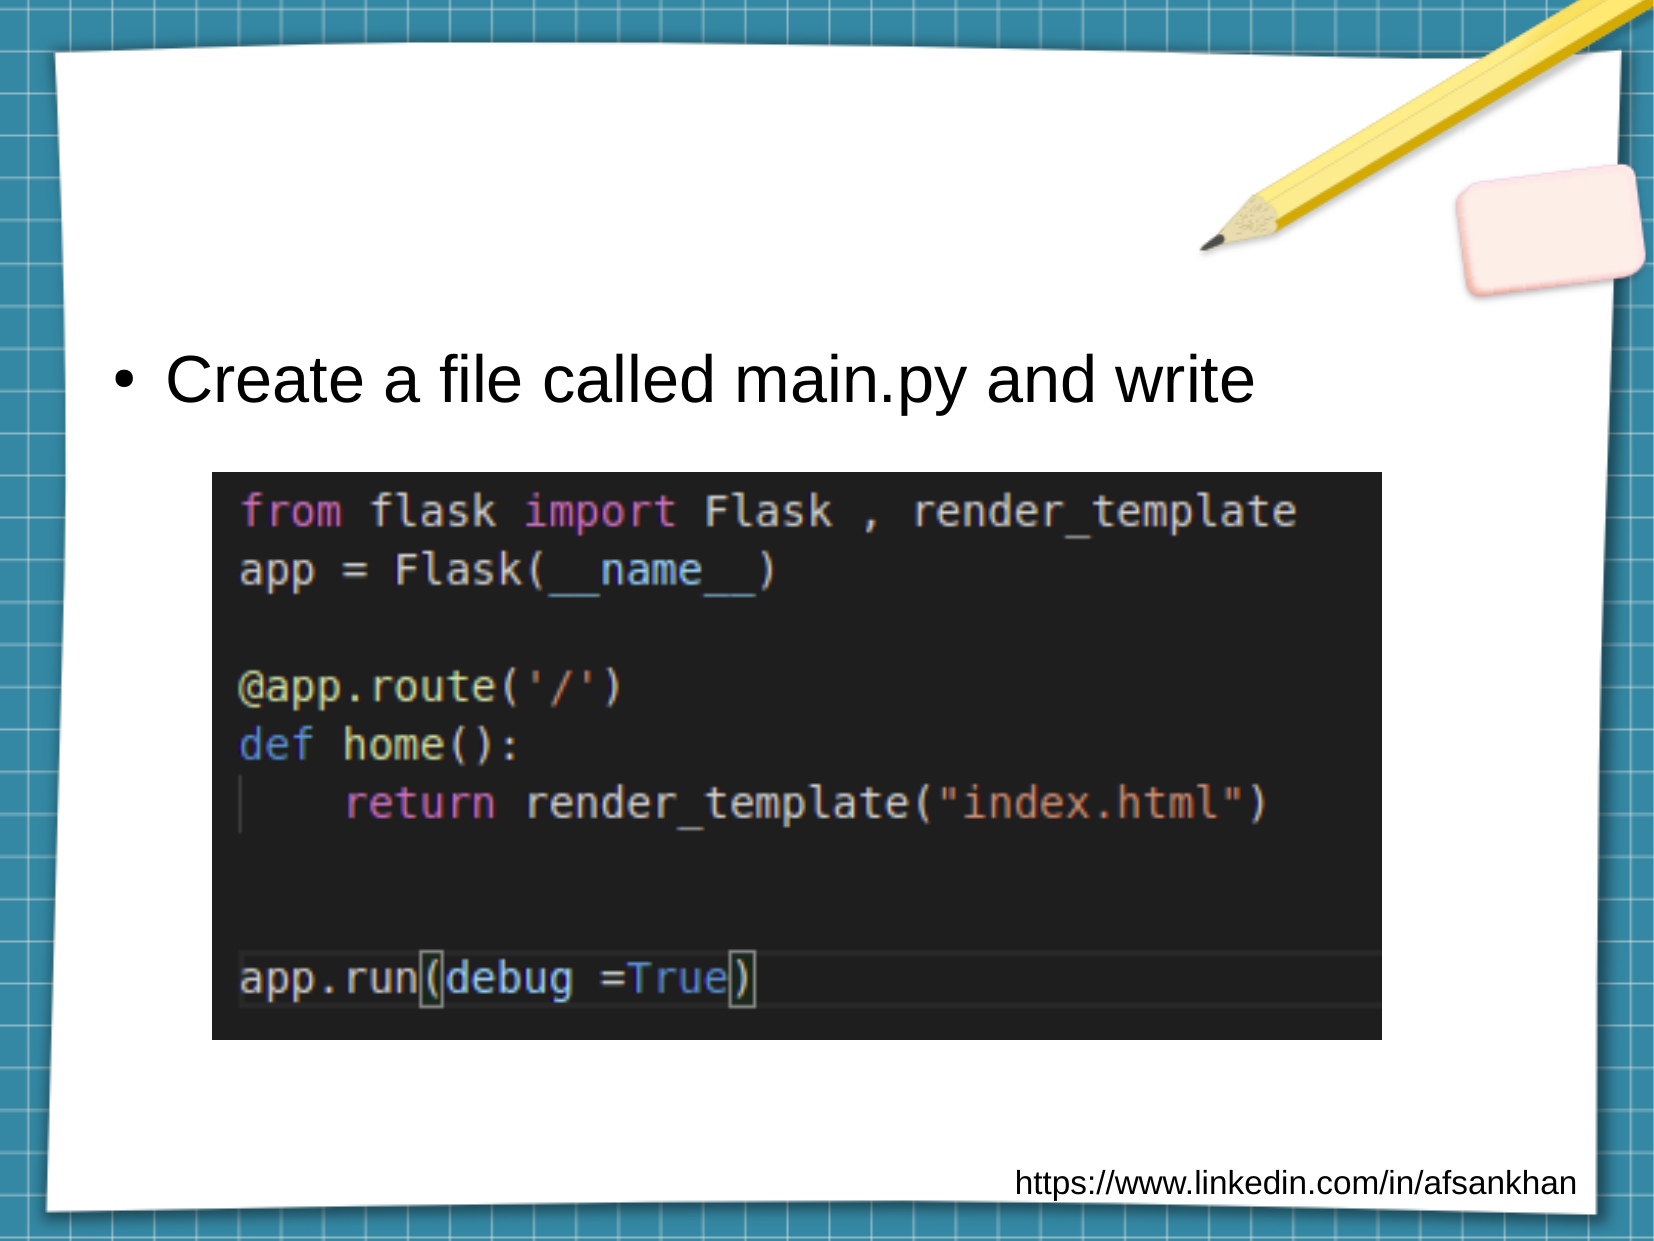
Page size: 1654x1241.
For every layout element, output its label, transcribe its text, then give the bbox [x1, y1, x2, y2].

picture [212, 472, 1382, 1040]
list Create a file called main.py and write [94, 342, 1583, 1241]
text_box https://www.linkedin.com/in/afsankhan [1000, 1156, 1594, 1209]
picture [0, 0, 1654, 1241]
